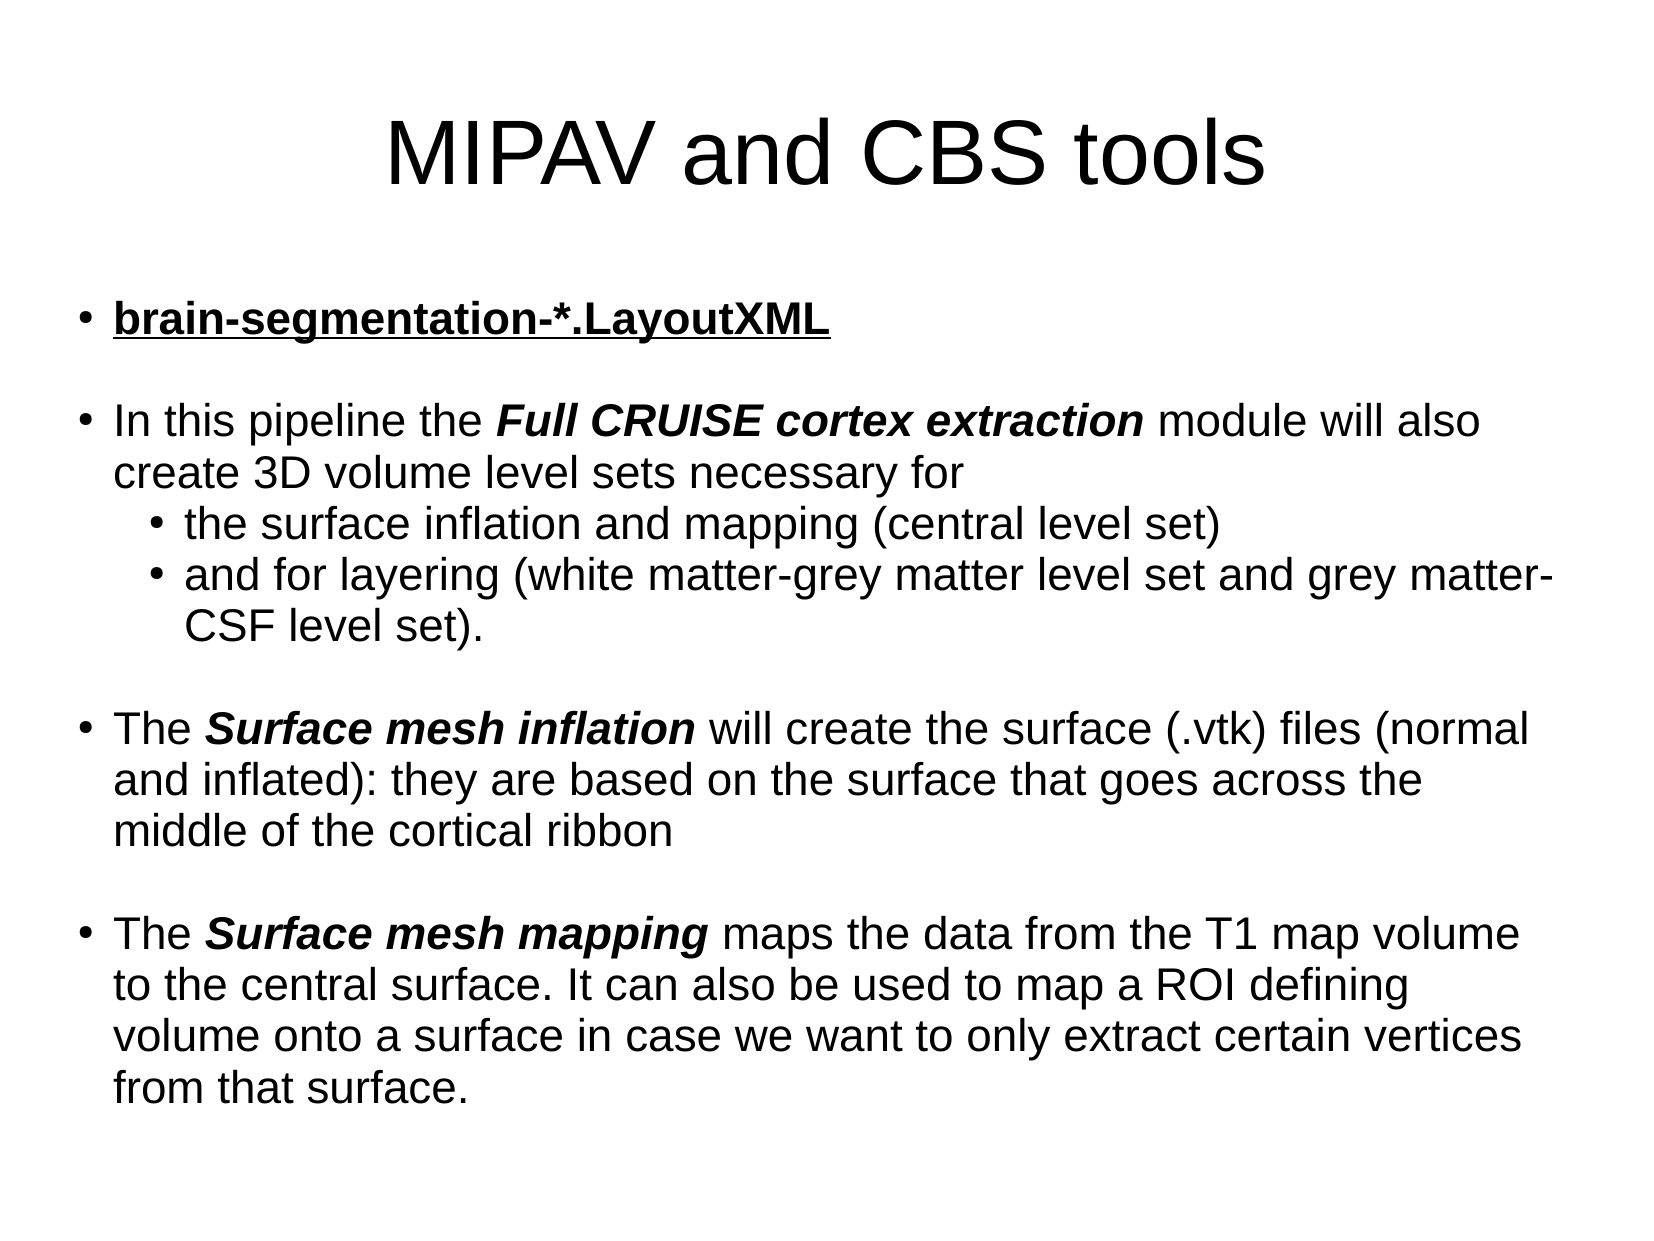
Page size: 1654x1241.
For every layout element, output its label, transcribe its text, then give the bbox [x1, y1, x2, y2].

title MIPAV and CBS tools [82, 49, 1571, 257]
text_box brain-segmentation-*.LayoutXML In this pipeline the Full CRUISE cortex extraction module will also create 3D volume level sets necessary for the surface inflation and mapping (central level set) and for layering (white matter-grey matter level set and grey matter-CSF level set). The Surface mesh inflation will create the surface (.vtk) files (normal and inflated): they are based on the surface that goes across the middle of the cortical ribbon The Surface mesh mapping maps the data from the T1 map volume to the central surface. It can also be used to map a ROI defining volume onto a surface in case we want to only extract certain vertices from that surface. [77, 267, 1566, 1139]
